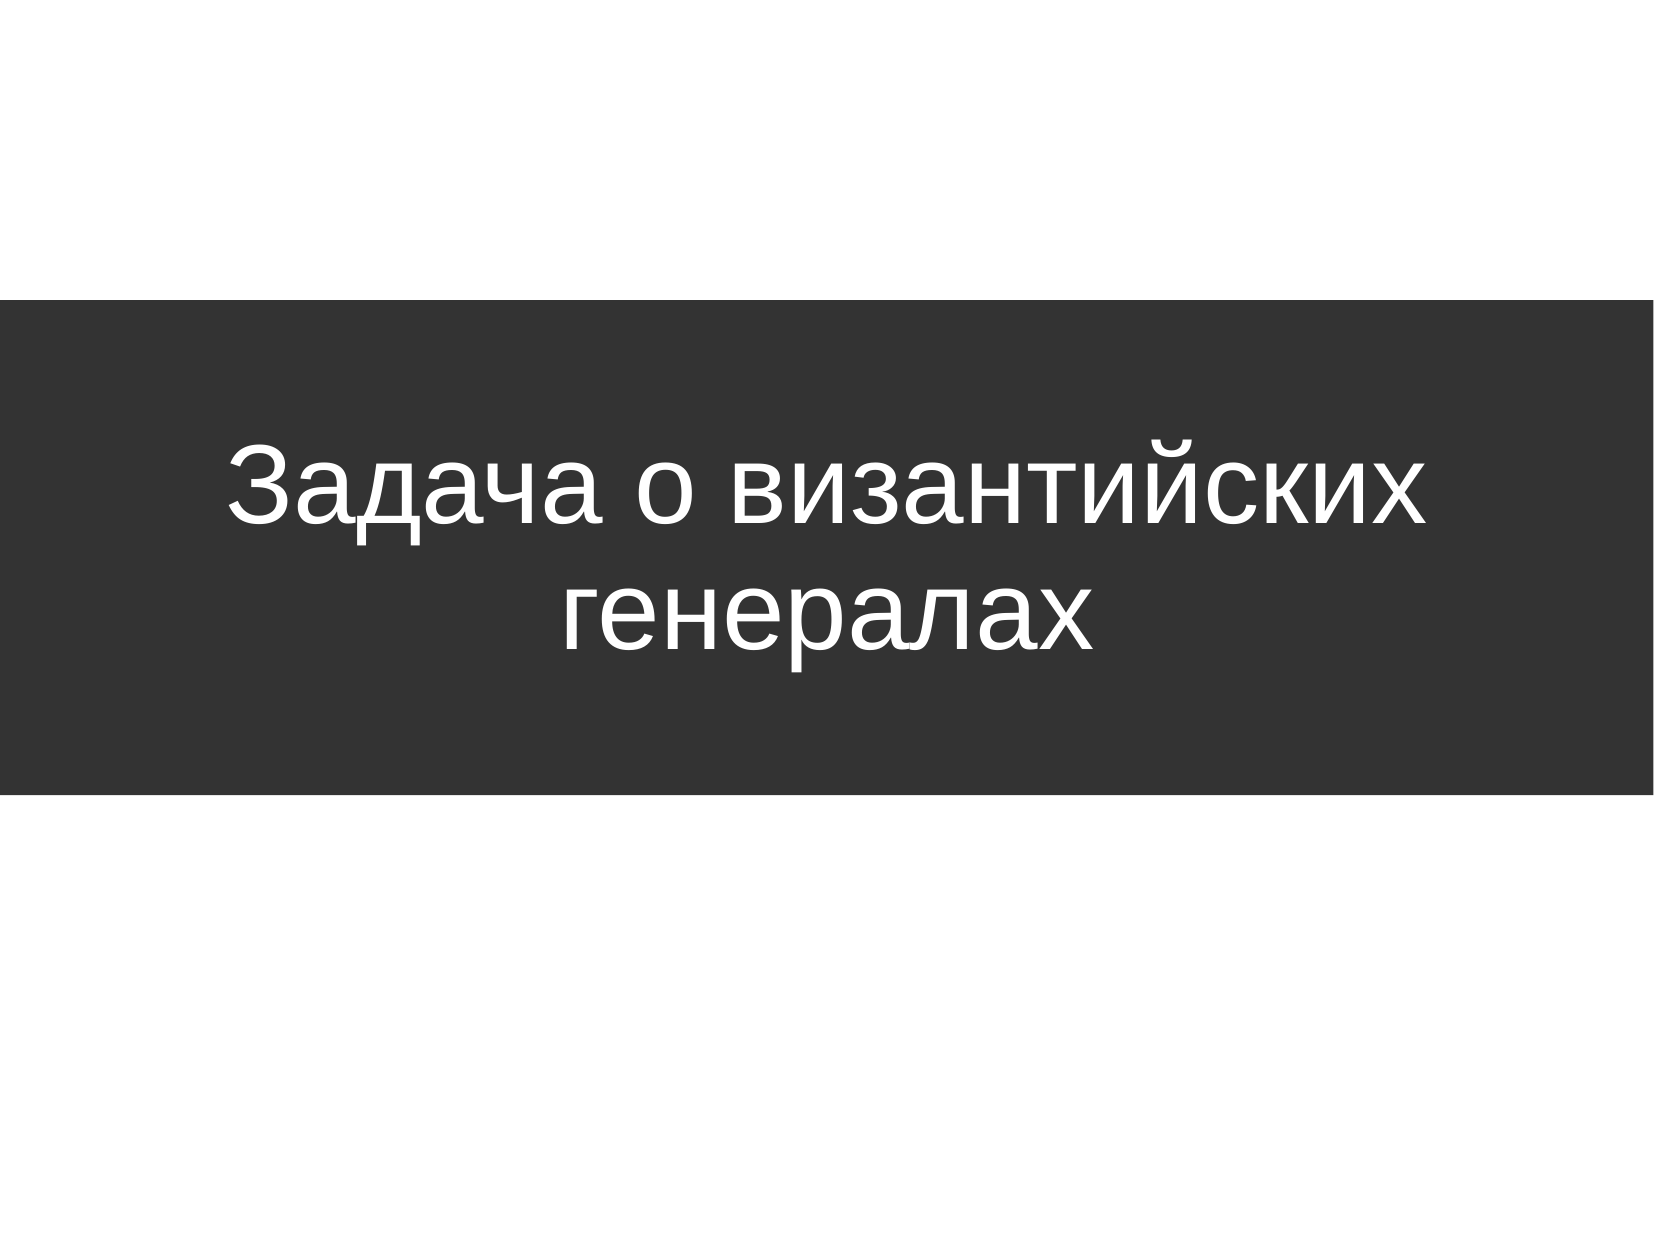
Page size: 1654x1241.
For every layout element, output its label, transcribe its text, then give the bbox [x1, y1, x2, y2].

subtitle Задача о византийских генералах [0, 300, 1654, 796]
